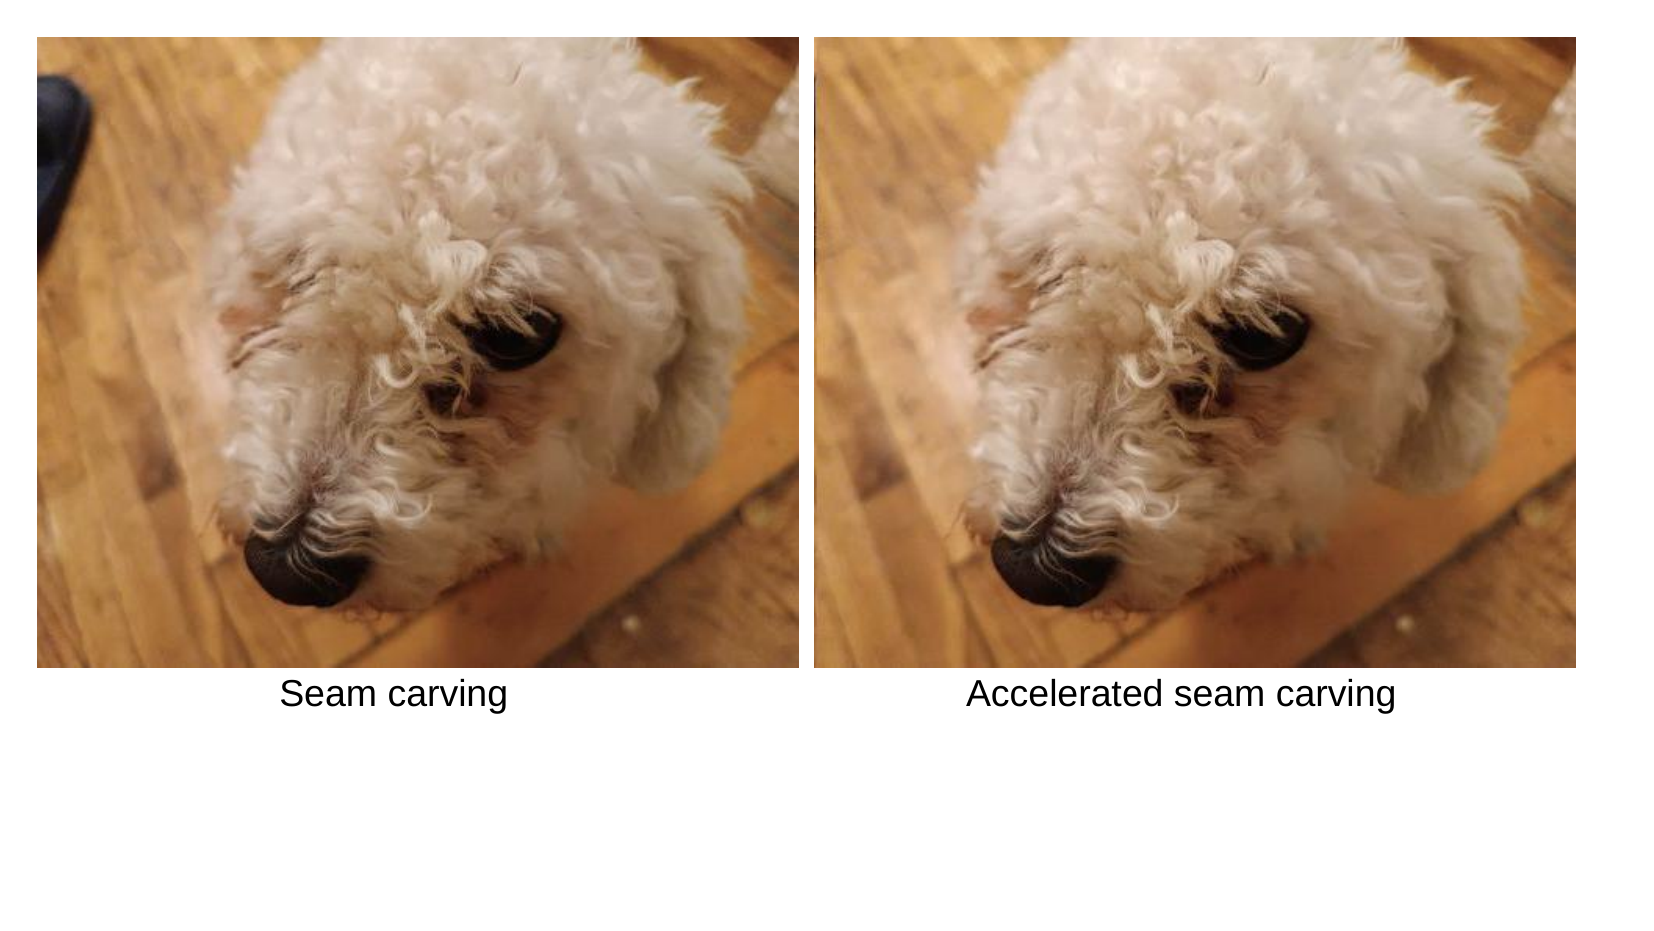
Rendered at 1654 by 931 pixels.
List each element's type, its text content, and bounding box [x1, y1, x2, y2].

picture [37, 37, 799, 668]
text_box Seam carving [37, 674, 750, 713]
text_box Accelerated seam carving [824, 674, 1538, 713]
picture [814, 37, 1576, 668]
